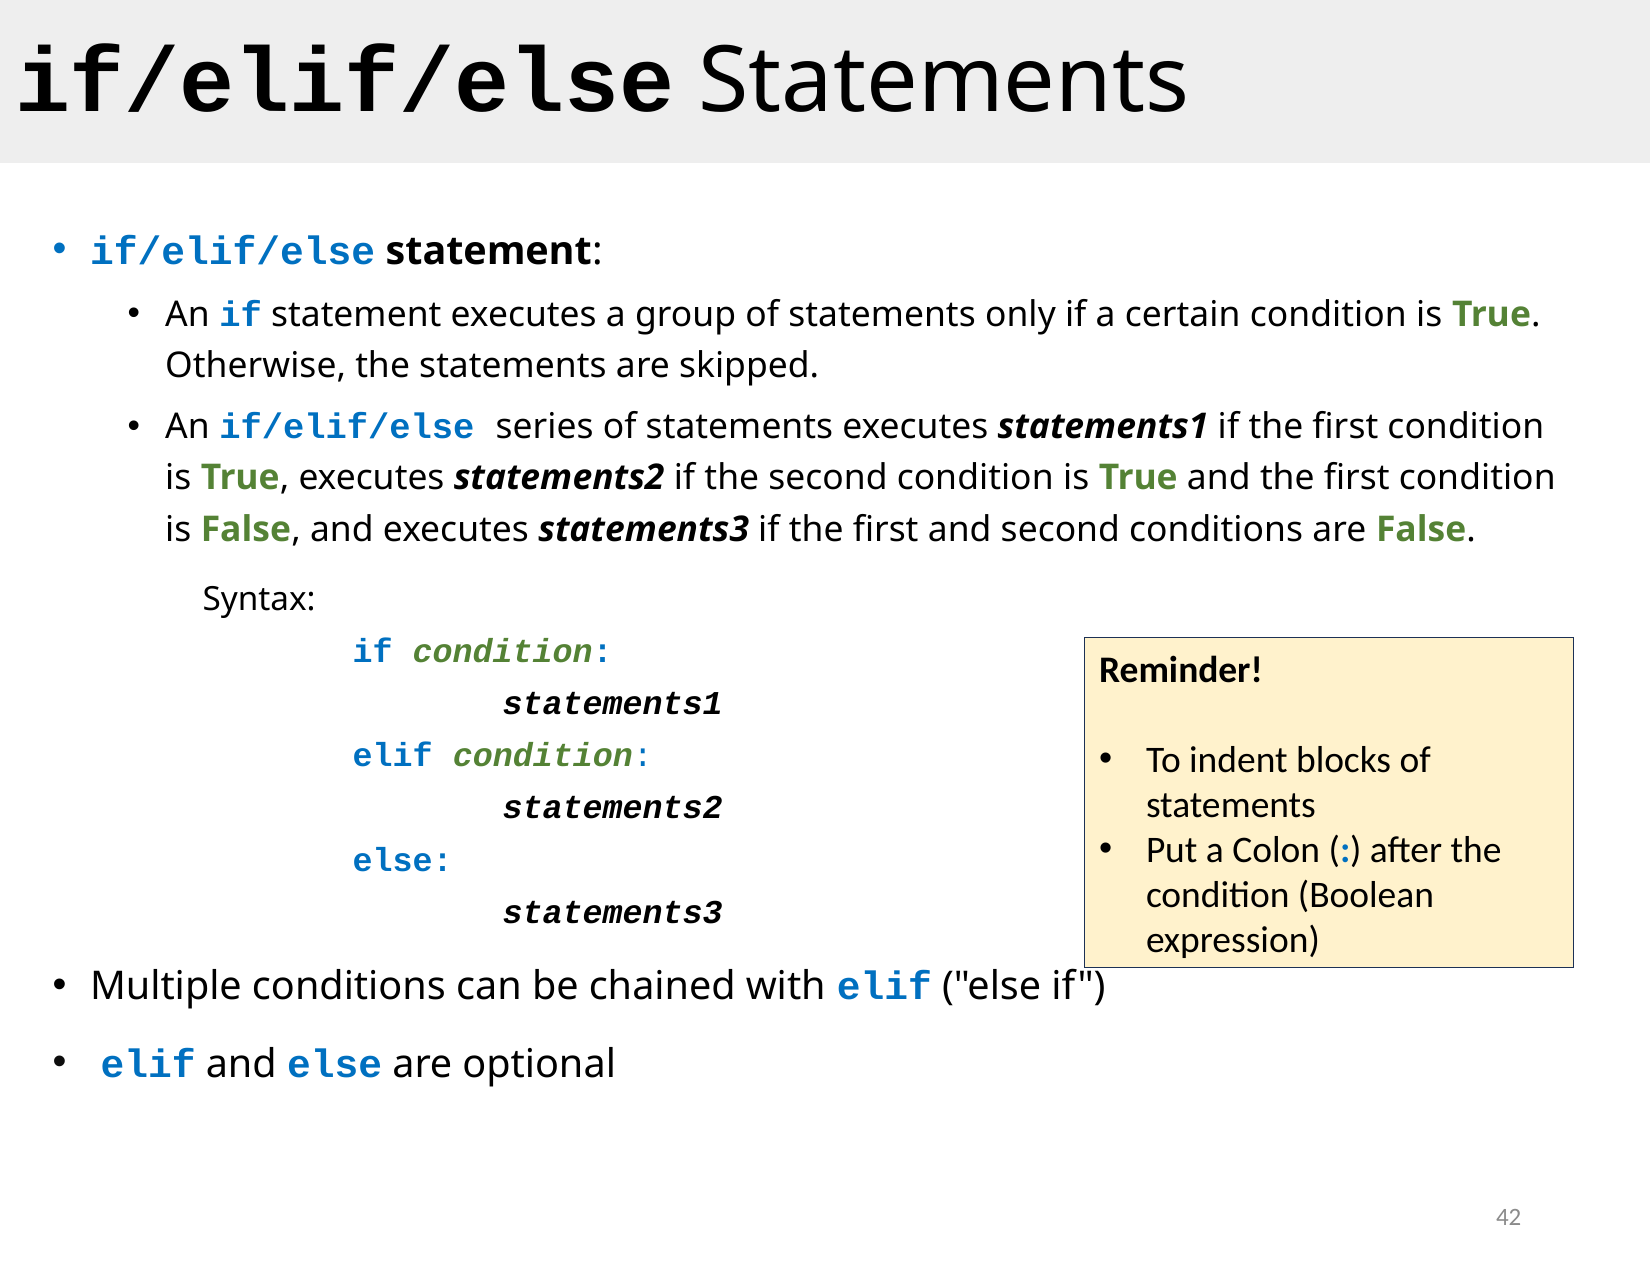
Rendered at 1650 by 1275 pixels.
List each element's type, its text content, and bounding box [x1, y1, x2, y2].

text_box Reminder! To indent blocks of statements Put a Colon (:) after the condition (Boolean expression) [1084, 637, 1574, 968]
list if/elif/else statement: An if statement executes a group of statements only if a certain condition is True. Otherwise, the statements are skipped. An if/elif/else series of statements executes statements1 if the first condition is True, executes statements2 if the second condition is True and the first condition is False, and executes statements3 if the first and second conditions are False. Syntax: if condition: statements1 elif condition: statements2 else: statements3 Multiple conditions can be chained with elif ("else if") elif and else are optional [37, 207, 1595, 1250]
title if/elif/else Statements [0, 0, 1650, 163]
